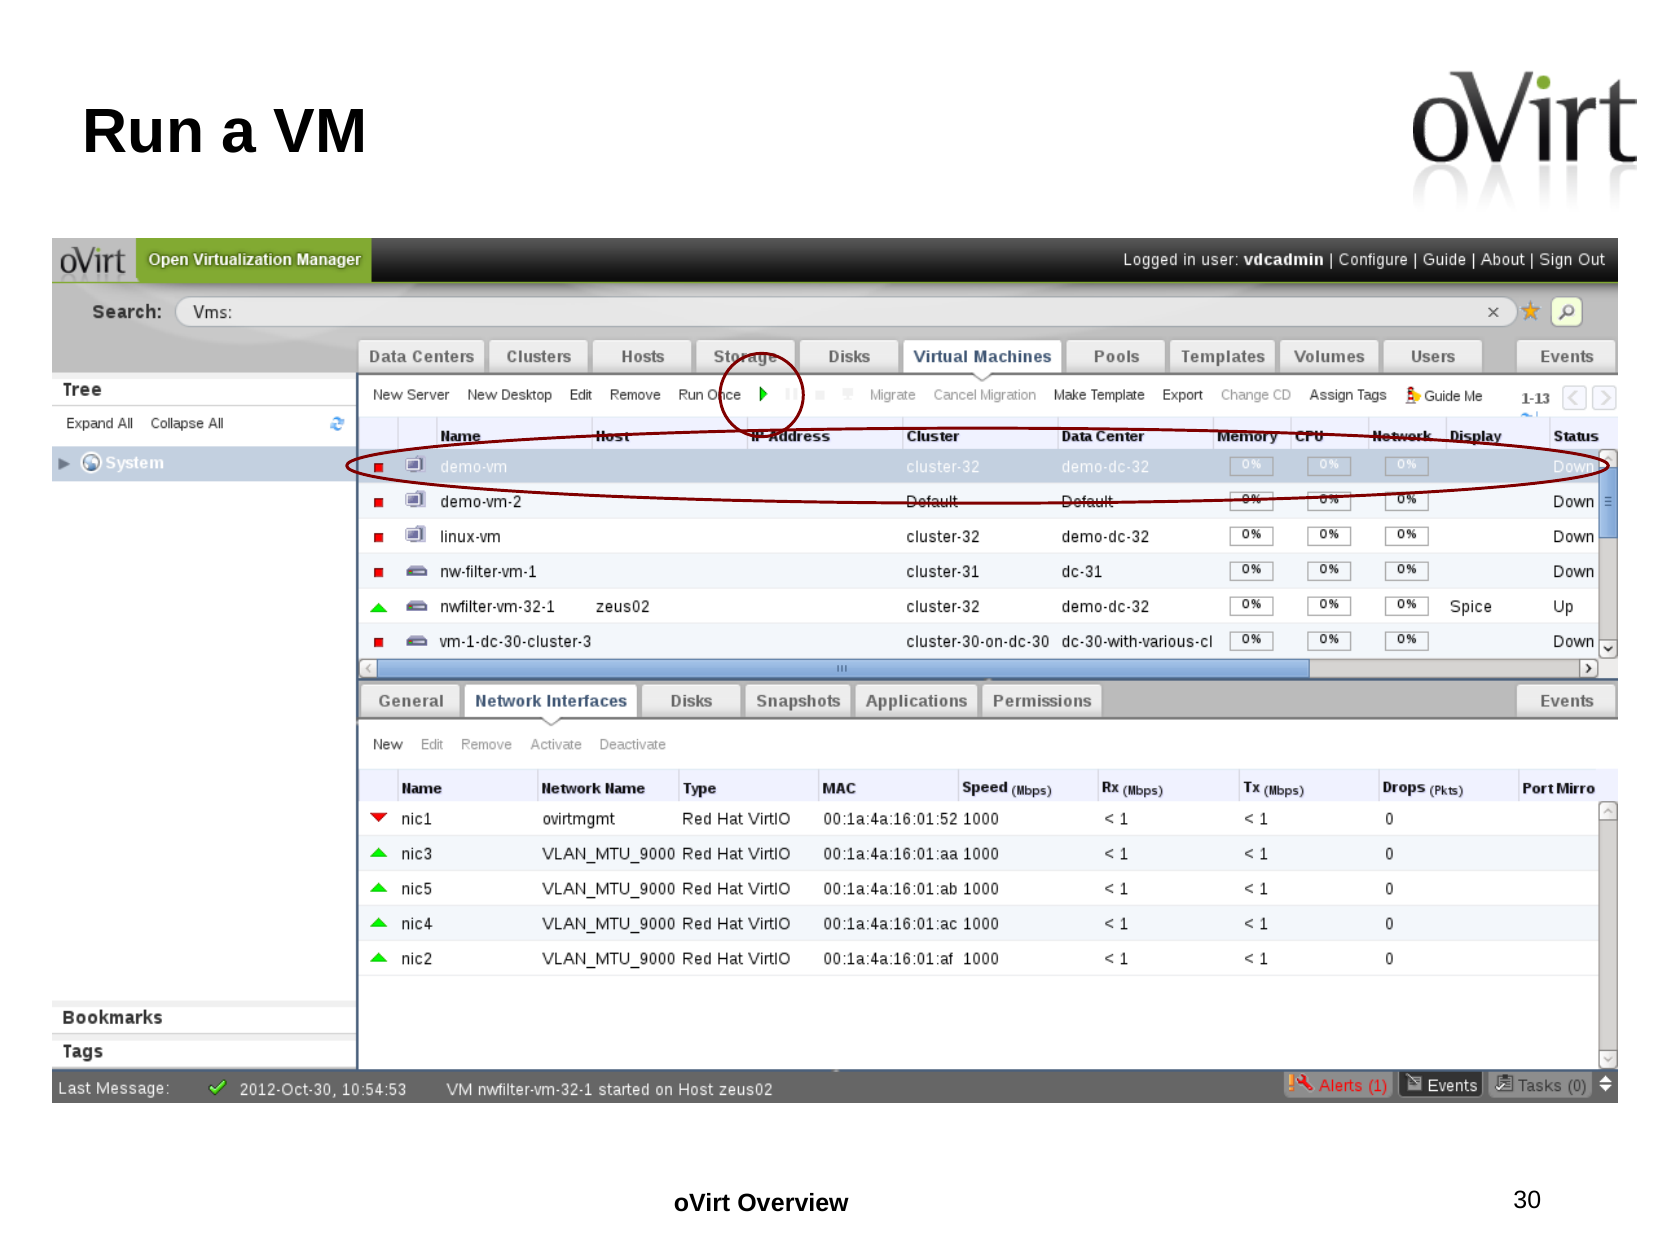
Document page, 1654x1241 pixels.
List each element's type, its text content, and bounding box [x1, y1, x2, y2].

picture [52, 238, 1618, 1103]
picture [1571, 63, 1637, 212]
title Run a VM [82, 37, 1571, 226]
